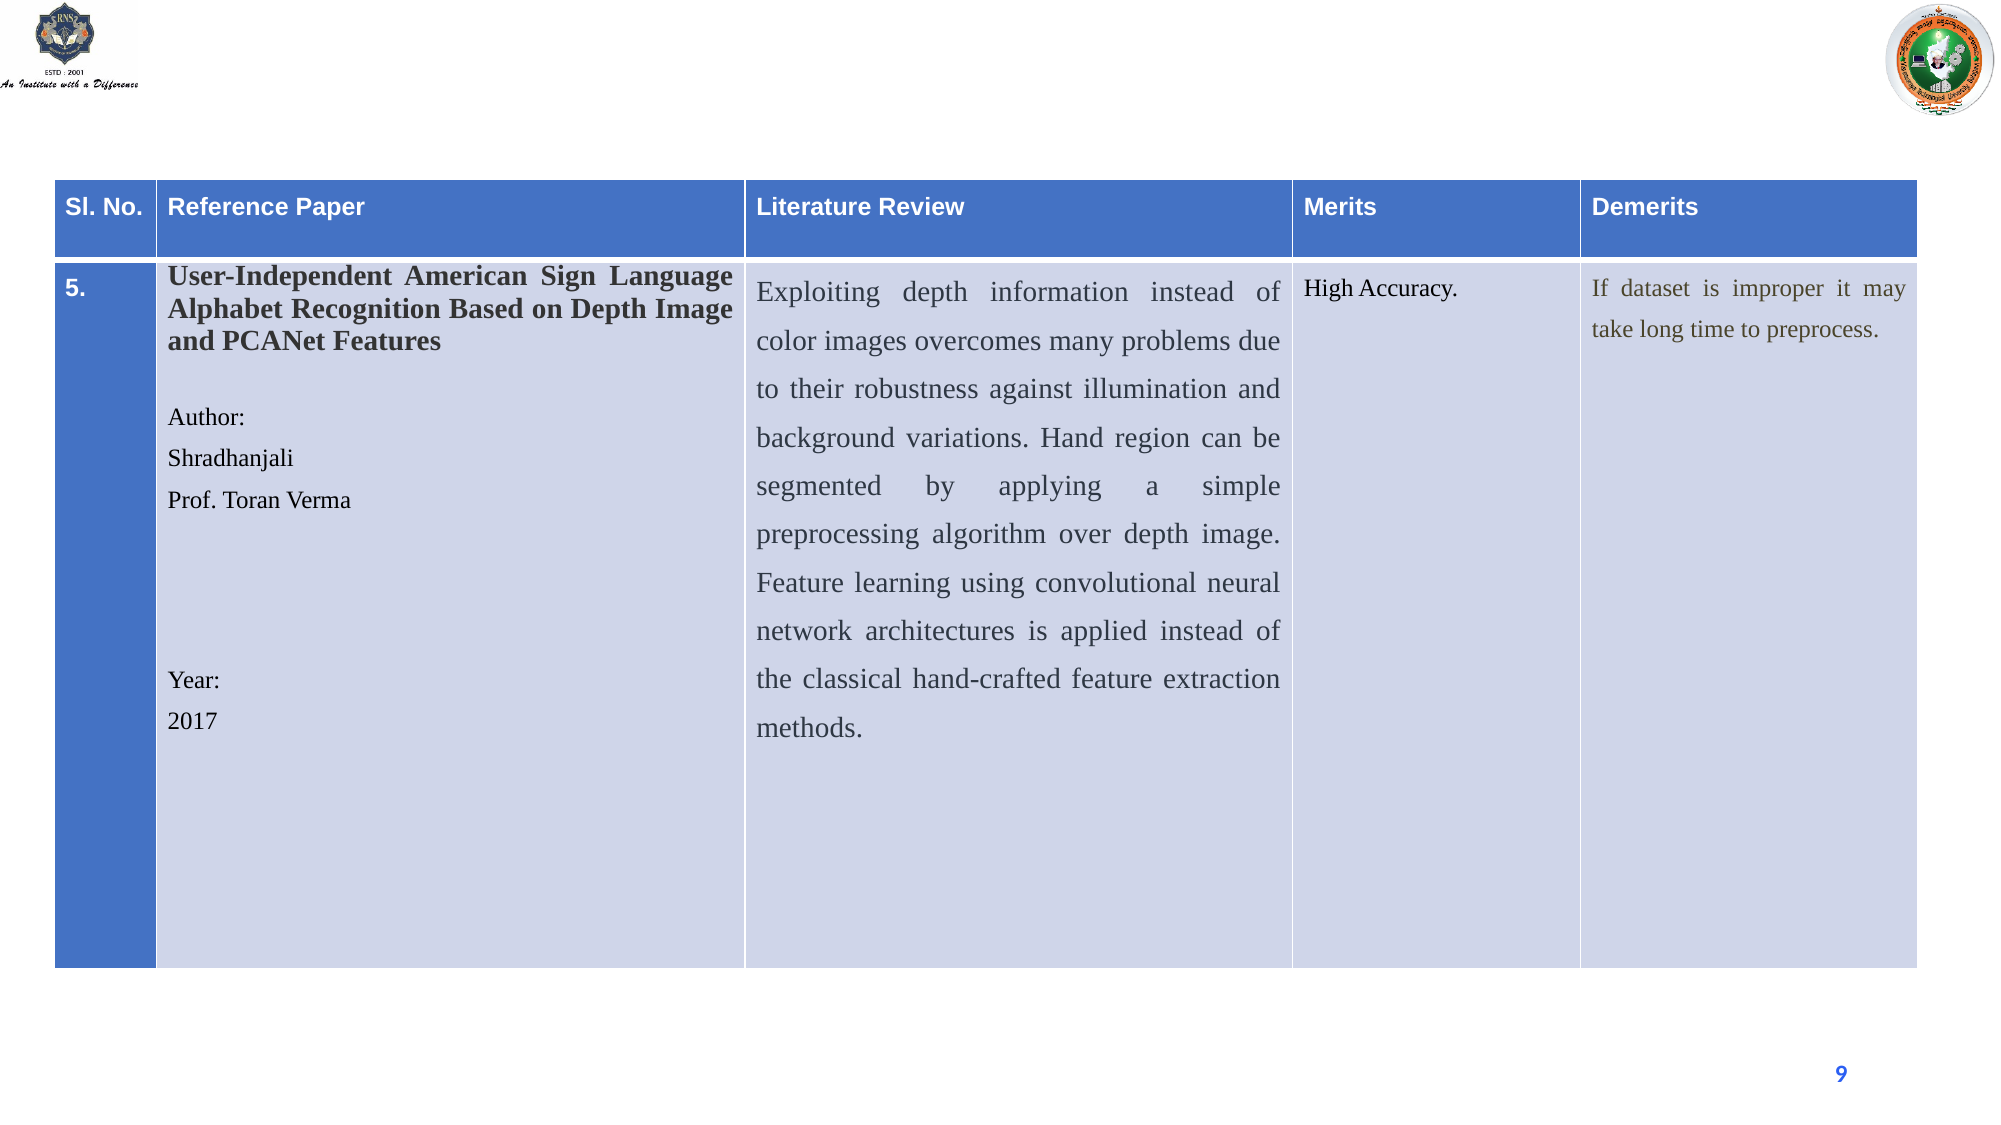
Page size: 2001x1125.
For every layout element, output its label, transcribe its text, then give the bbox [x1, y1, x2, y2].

table_header Sl. No. [55, 180, 156, 257]
table_cell If dataset is improper it may take long time to preprocess. [1581, 263, 1917, 968]
table_header Merits [1293, 180, 1580, 257]
table_cell User-Independent American Sign Language Alphabet Recognition Based on Depth Image and PCANet Features Author: Shradhanjali Prof. Toran Verma Year: 2017 [157, 263, 744, 968]
table_header Demerits [1581, 180, 1917, 257]
table_cell 5. [55, 263, 156, 968]
picture [1882, 2, 1997, 117]
table_cell High Accuracy. [1293, 263, 1580, 968]
table_cell Exploiting depth information instead of color images overcomes many problems due to their robustness against illumination and background variations. Hand region can be segmented by applying a simple preprocessing algorithm over depth image. Feature learning using convolutional neural network architectures is applied instead of the classical hand-crafted feature extraction methods. [746, 263, 1292, 968]
slide_number <number> [1412, 1042, 1863, 1103]
table_header Reference Paper [157, 180, 744, 257]
picture [0, 0, 138, 90]
table_header Literature Review [746, 180, 1292, 257]
